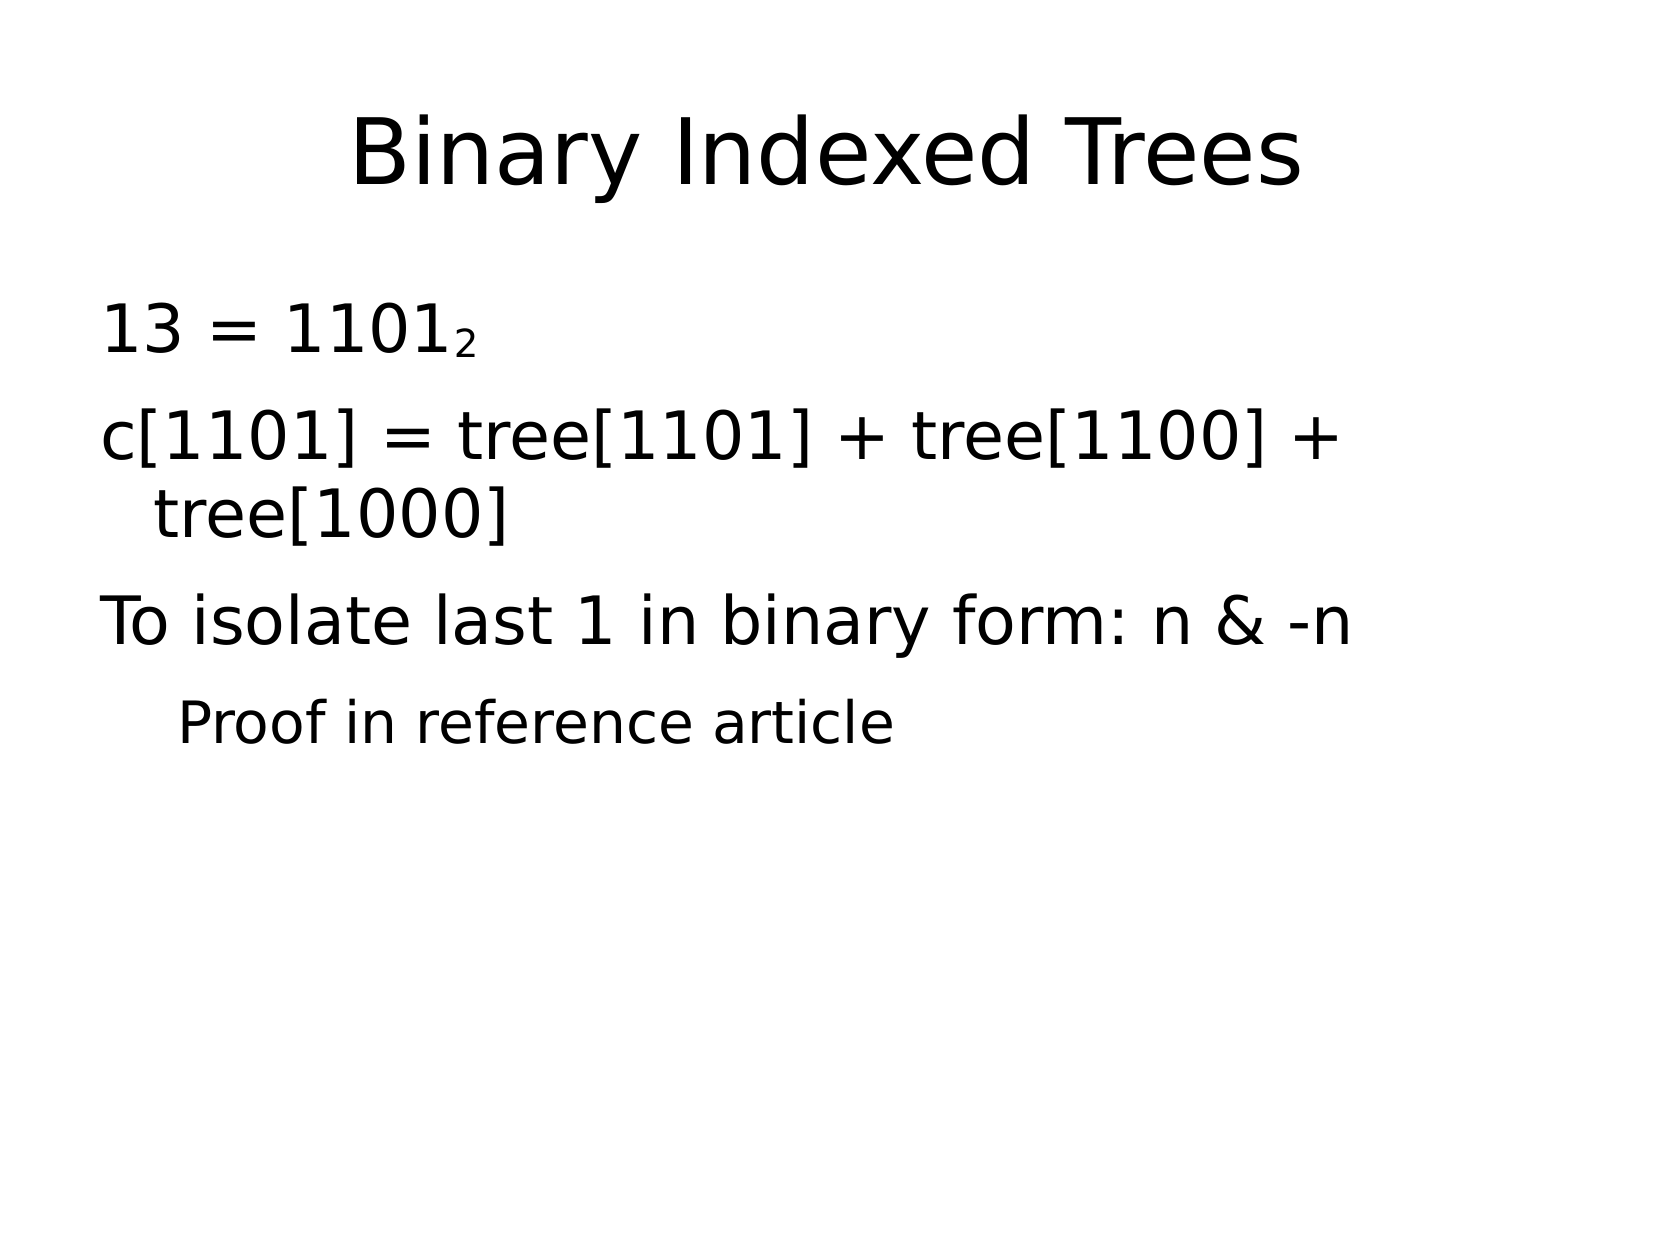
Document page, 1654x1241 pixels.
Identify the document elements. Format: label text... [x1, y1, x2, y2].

title Binary Indexed Trees [82, 49, 1571, 257]
list 13 = 11012 c[1101] = tree[1101] + tree[1100] + tree[1000] To isolate last 1 in binary form: n & -n Proof in reference article [82, 290, 1571, 1094]
